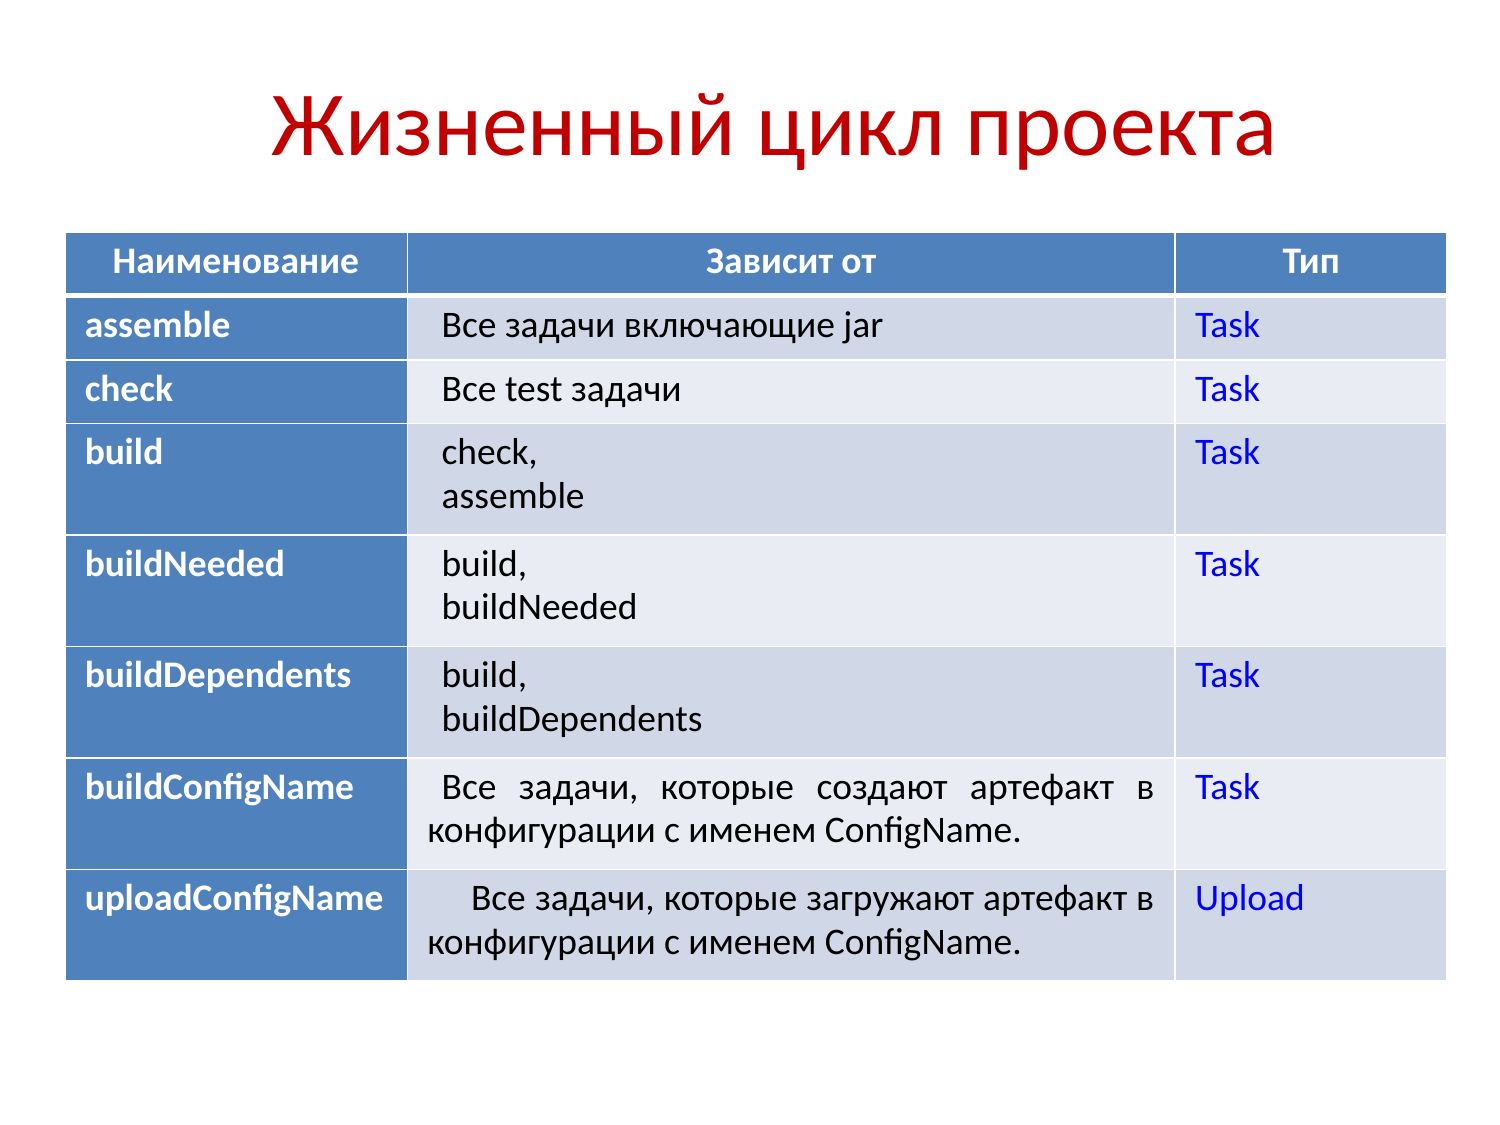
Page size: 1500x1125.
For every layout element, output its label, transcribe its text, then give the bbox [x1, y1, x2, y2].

table_cell Все задачи включающие jar [408, 298, 1174, 359]
table_cell Task [1176, 536, 1446, 646]
table_cell Все задачи, которые загружают артефакт в конфигурации с именем ConfigName. [408, 870, 1174, 980]
table_header Зависит от [408, 233, 1174, 293]
table_cell Task [1176, 647, 1446, 757]
table_header Наименование [66, 233, 407, 293]
table_cell Task [1176, 298, 1446, 359]
table_cell check [66, 361, 407, 423]
table_header Тип [1176, 233, 1446, 293]
title Жизненный цикл проекта [100, 54, 1451, 183]
table_cell build, buildNeeded [408, 536, 1174, 646]
table_cell assemble [66, 298, 407, 359]
table_cell buildDependents [66, 647, 407, 757]
table_cell buildConfigName [66, 759, 407, 869]
table_cell build, buildDependents [408, 647, 1174, 757]
table_cell buildNeeded [66, 536, 407, 646]
table_cell Task [1176, 759, 1446, 869]
table_cell Upload [1176, 870, 1446, 980]
table_cell Task [1176, 361, 1446, 423]
table_cell check, assemble [408, 424, 1174, 534]
table_cell uploadConfigName [66, 870, 407, 980]
table_cell Task [1176, 424, 1446, 534]
table_cell build [66, 424, 407, 534]
table_cell Все задачи, которые создают артефакт в конфигурации с именем ConfigName. [408, 759, 1174, 869]
table_cell Все test задачи [408, 361, 1174, 423]
